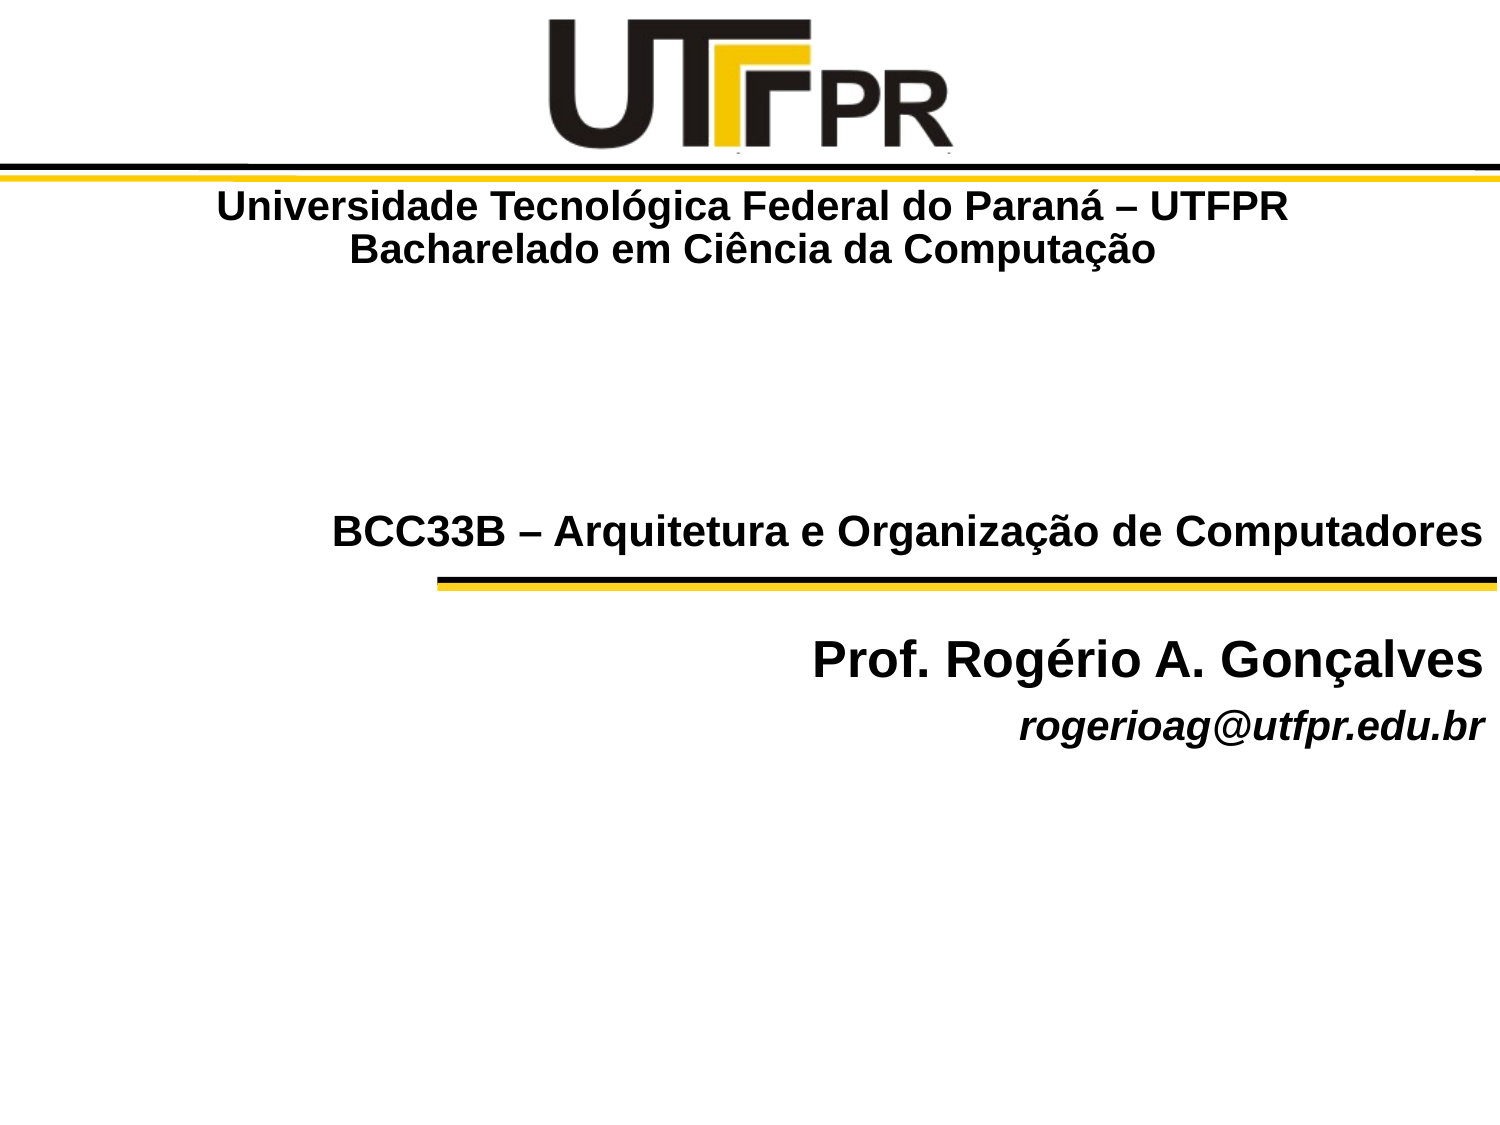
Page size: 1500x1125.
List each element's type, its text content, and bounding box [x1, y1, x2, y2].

text_box [437, 576, 1498, 591]
picture [540, 11, 960, 154]
title BCC33B – Arquitetura e Organização de Computadores [265, 491, 1499, 575]
subtitle Prof. Rogério A. Gonçalves rogerioag@utfpr.edu.br [439, 615, 1485, 768]
title Universidade Tecnológica Federal do Paraná – UTFPR Bacharelado em Ciência da Computação [4, 176, 1500, 329]
